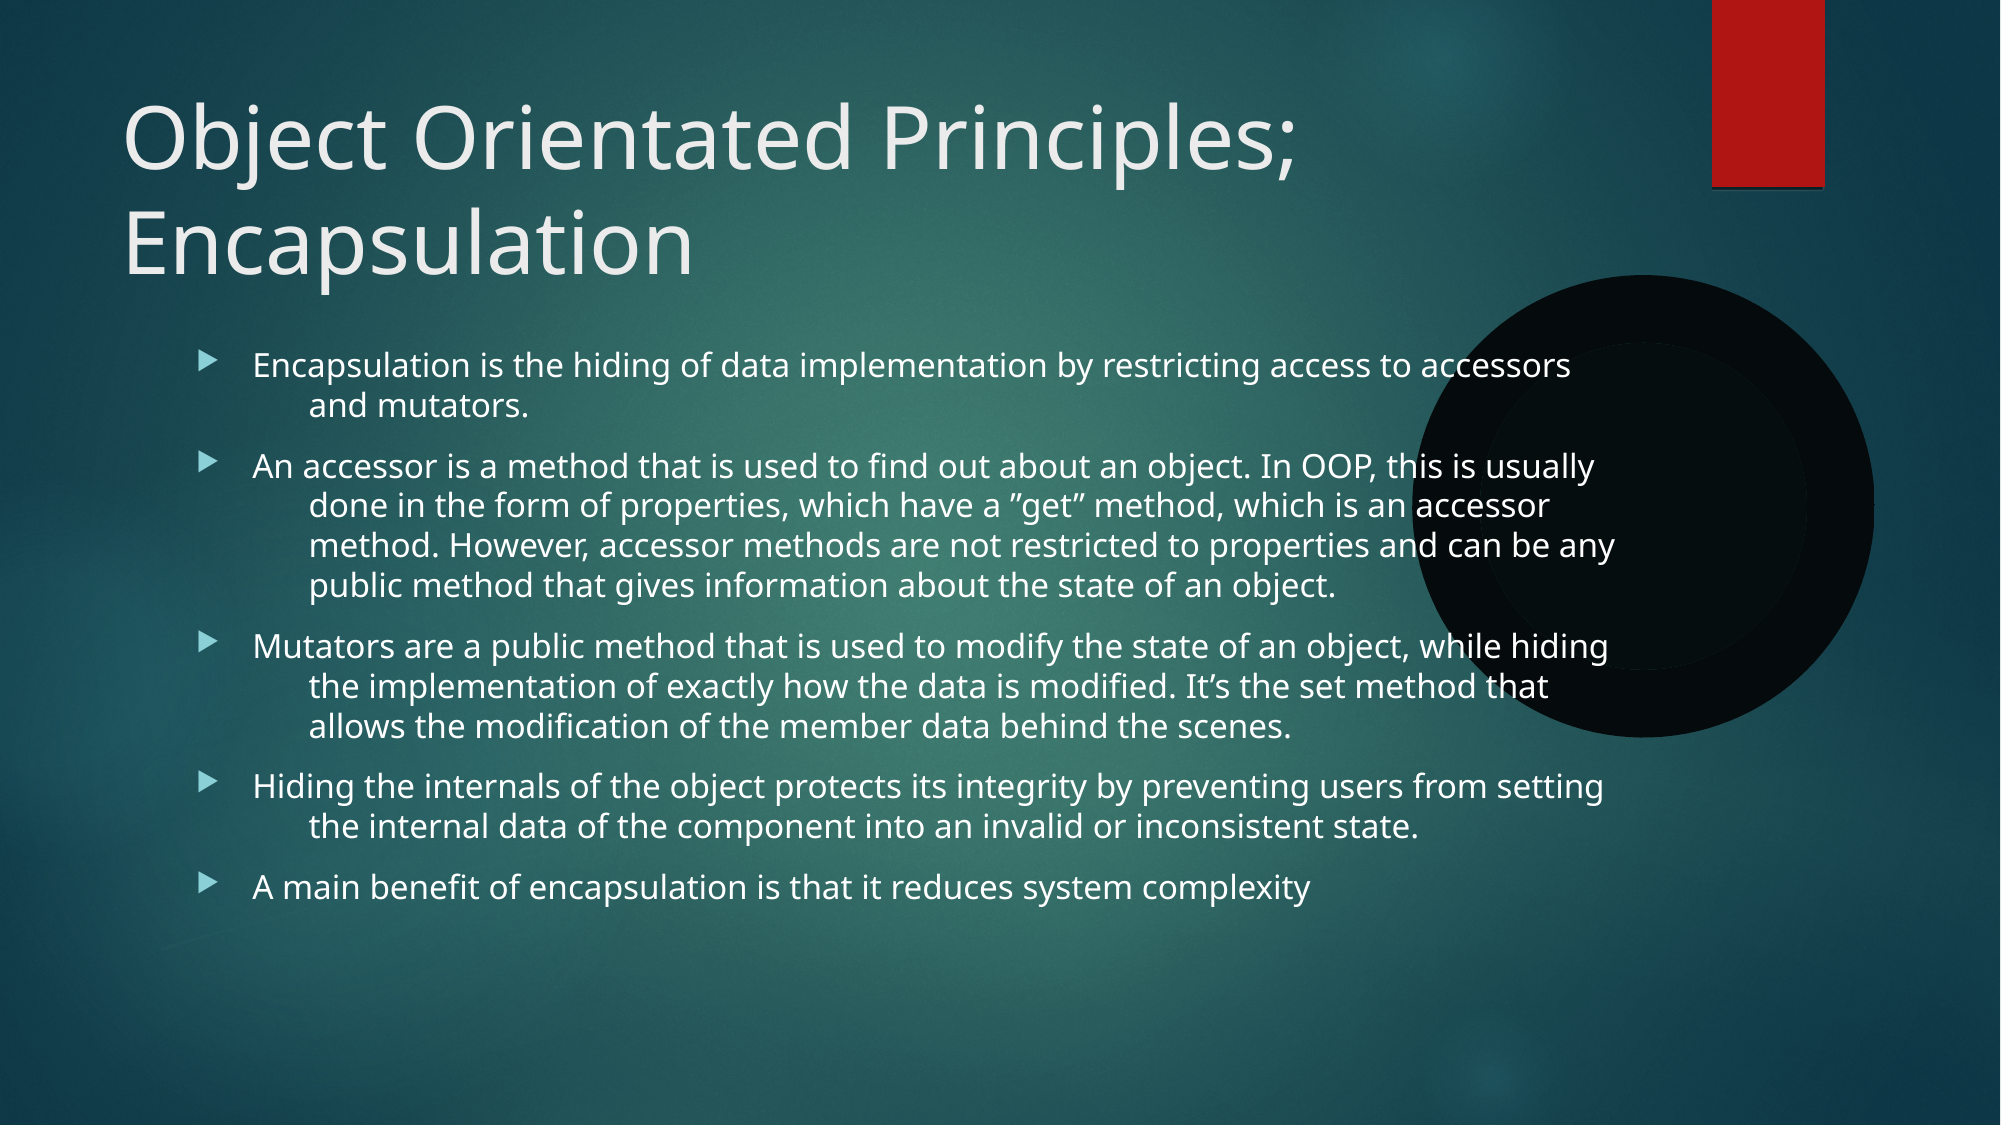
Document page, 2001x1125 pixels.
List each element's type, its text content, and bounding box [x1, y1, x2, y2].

title Object Orientated Principles; Encapsulation [106, 74, 1649, 305]
list Encapsulation is the hiding of data implementation by restricting access to accessors and mutators. An accessor is a method that is used to find out about an object. In OOP, this is usually done in the form of properties, which have a ”get” method, which is an accessor method. However, accessor methods are not restricted to properties and can be any public method that gives information about the state of an object. Mutators are a public method that is used to modify the state of an object, while hiding the implementation of exactly how the data is modified. It’s the set method that allows the modification of the member data behind the scenes. Hiding the internals of the object protects its integrity by preventing users from setting the internal data of the component into an invalid or inconsistent state. A main benefit of encapsulation is that it reduces system complexity [181, 336, 1649, 1026]
